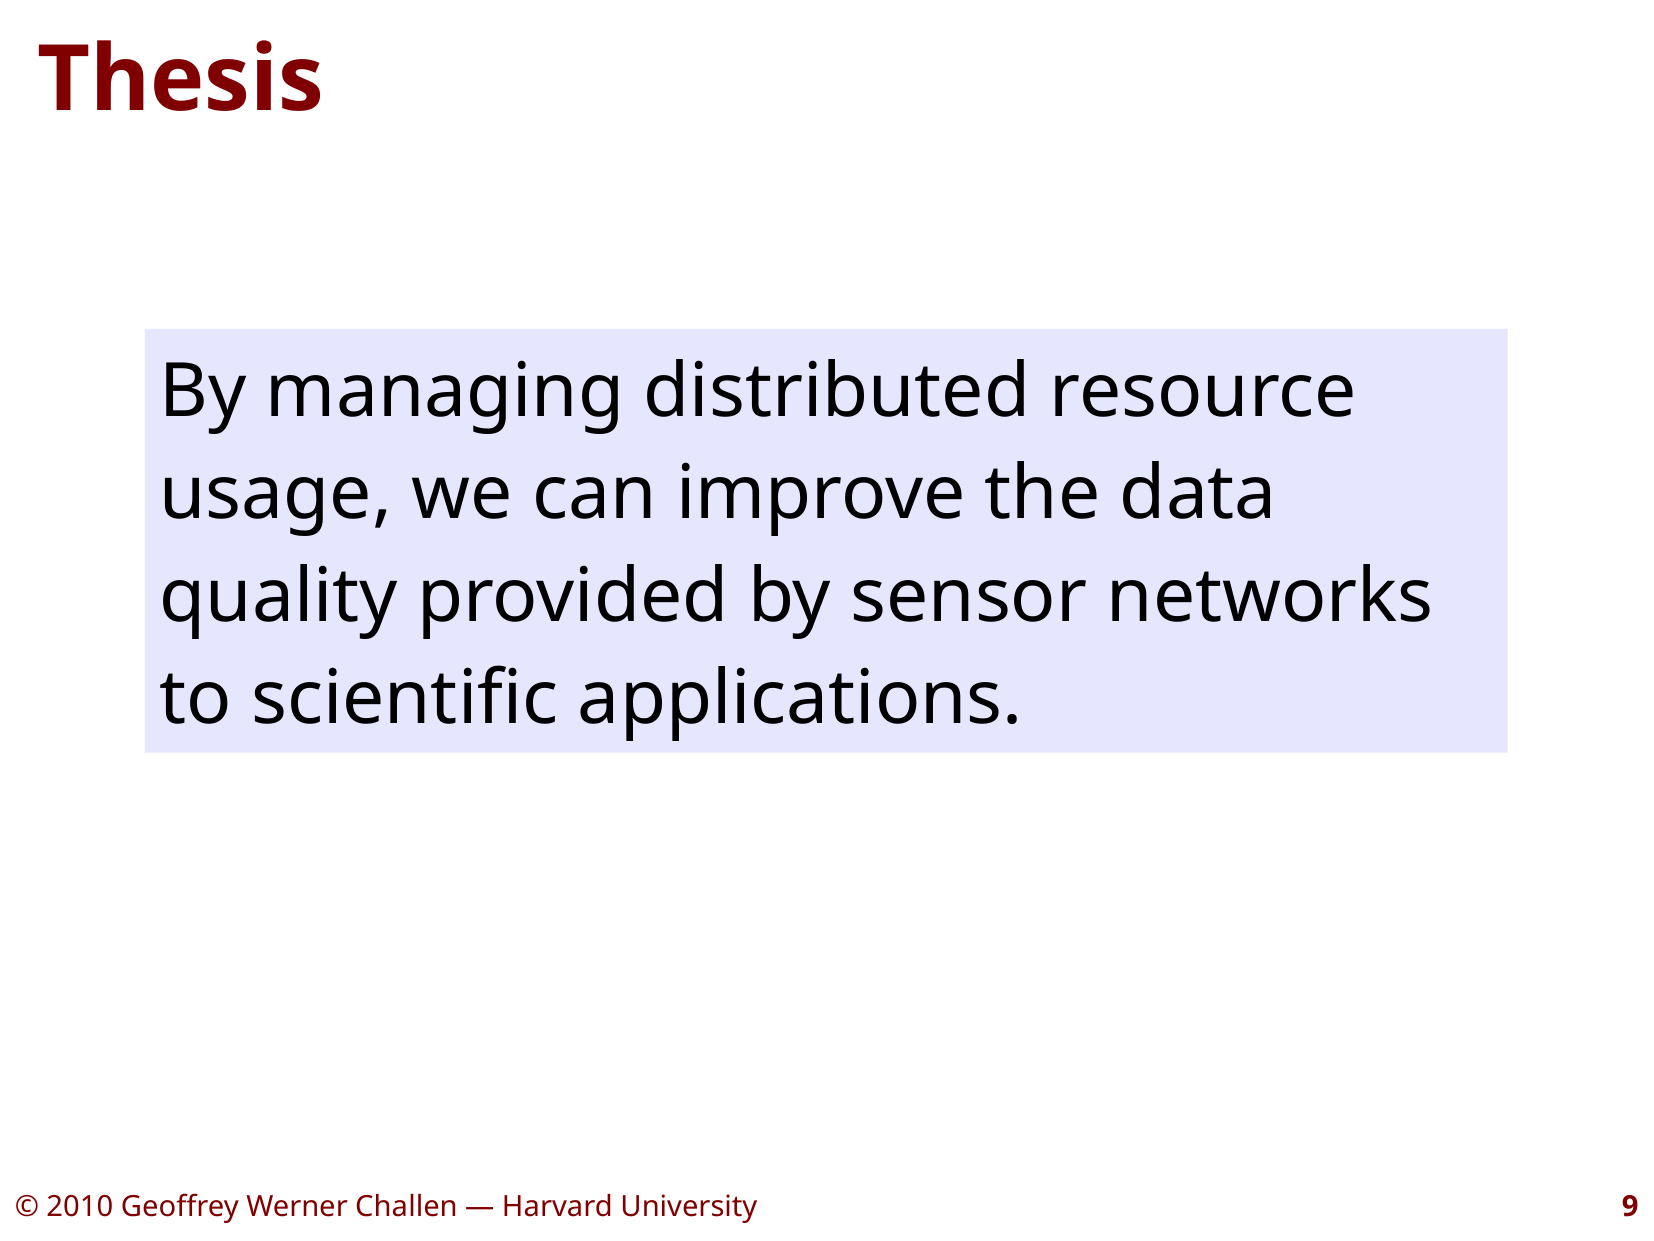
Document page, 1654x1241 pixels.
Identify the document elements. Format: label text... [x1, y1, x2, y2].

title Thesis [0, 7, 1654, 143]
text_box By managing distributed resource usage, we can improve the data quality provided by sensor networks to scientific applications. [144, 328, 1508, 697]
